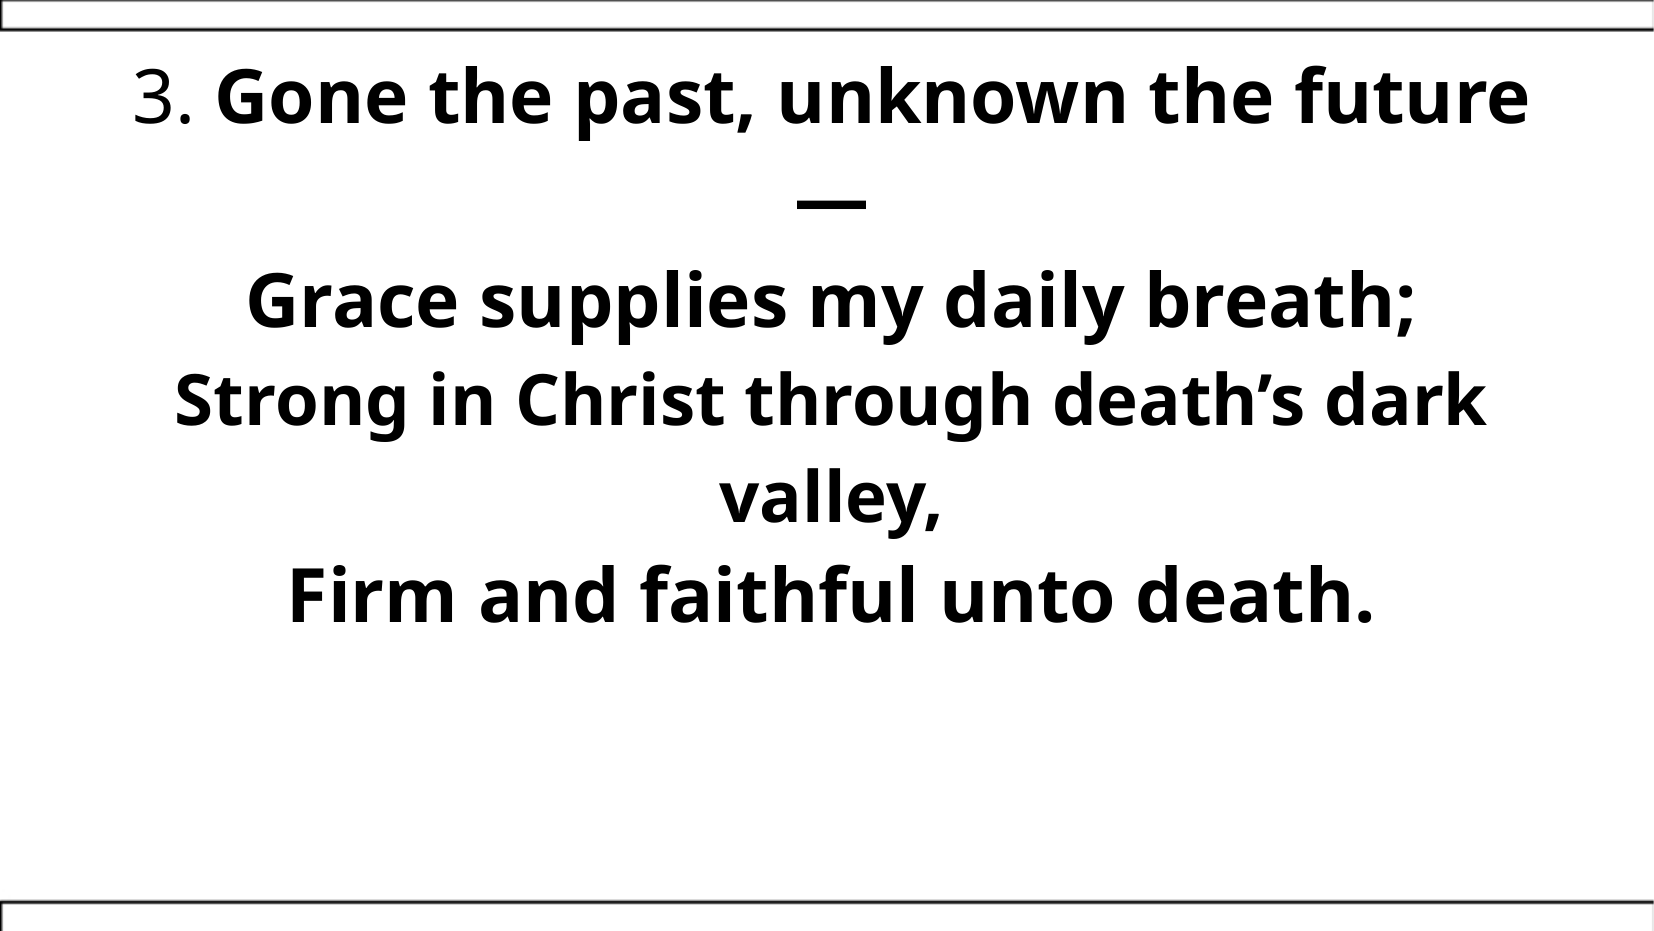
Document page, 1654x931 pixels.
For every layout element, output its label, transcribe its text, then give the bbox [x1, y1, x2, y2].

picture [0, 0, 1654, 931]
text_box 3. Gone the past, unknown the future— Grace supplies my daily breath; Strong in Christ through death’s dark valley, Firm and faithful unto death. [81, 35, 1582, 444]
